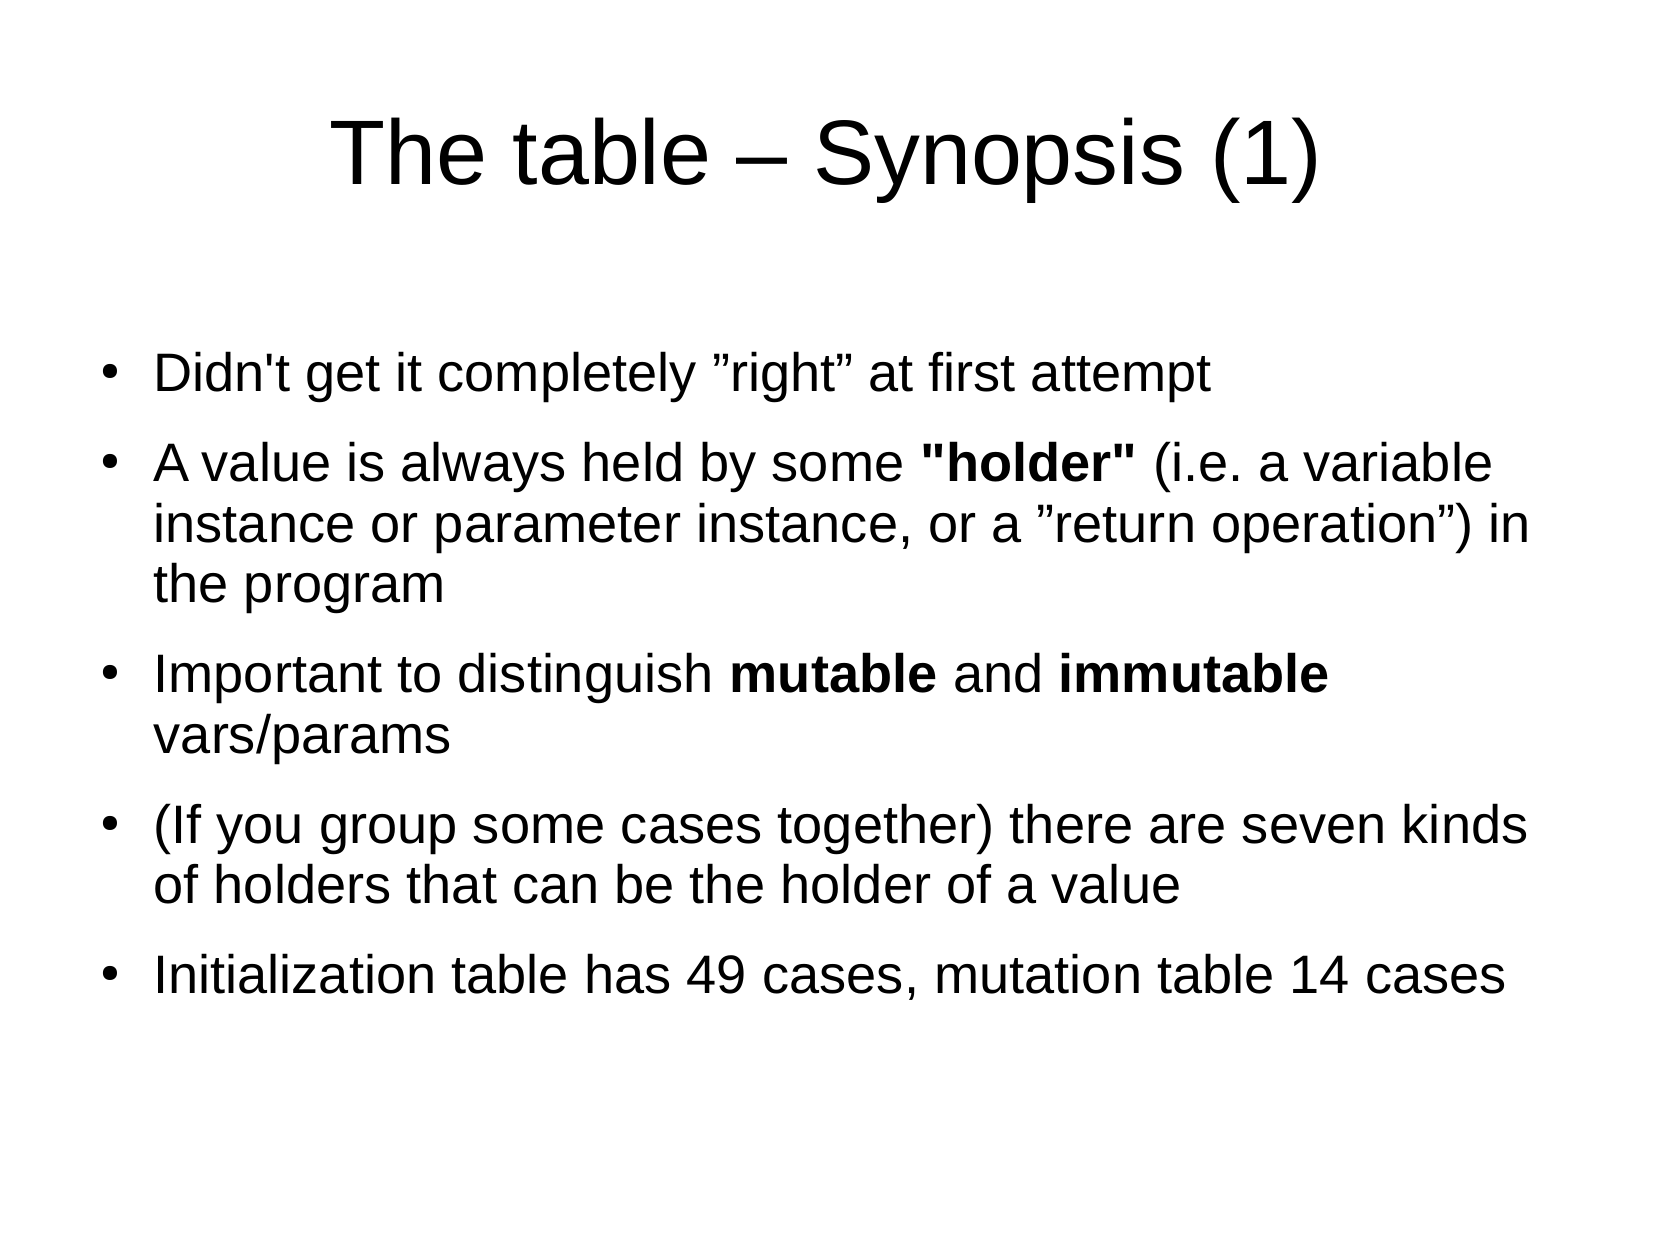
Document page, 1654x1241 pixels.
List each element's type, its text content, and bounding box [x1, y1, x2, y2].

title The table – Synopsis (1) [82, 49, 1571, 257]
list Didn't get it completely ”right” at first attempt A value is always held by some "holder" (i.e. a variable instance or parameter instance, or a ”return operation”) in the program Important to distinguish mutable and immutable vars/params (If you group some cases together) there are seven kinds of holders that can be the holder of a value Initialization table has 49 cases, mutation table 14 cases [82, 342, 1571, 1075]
